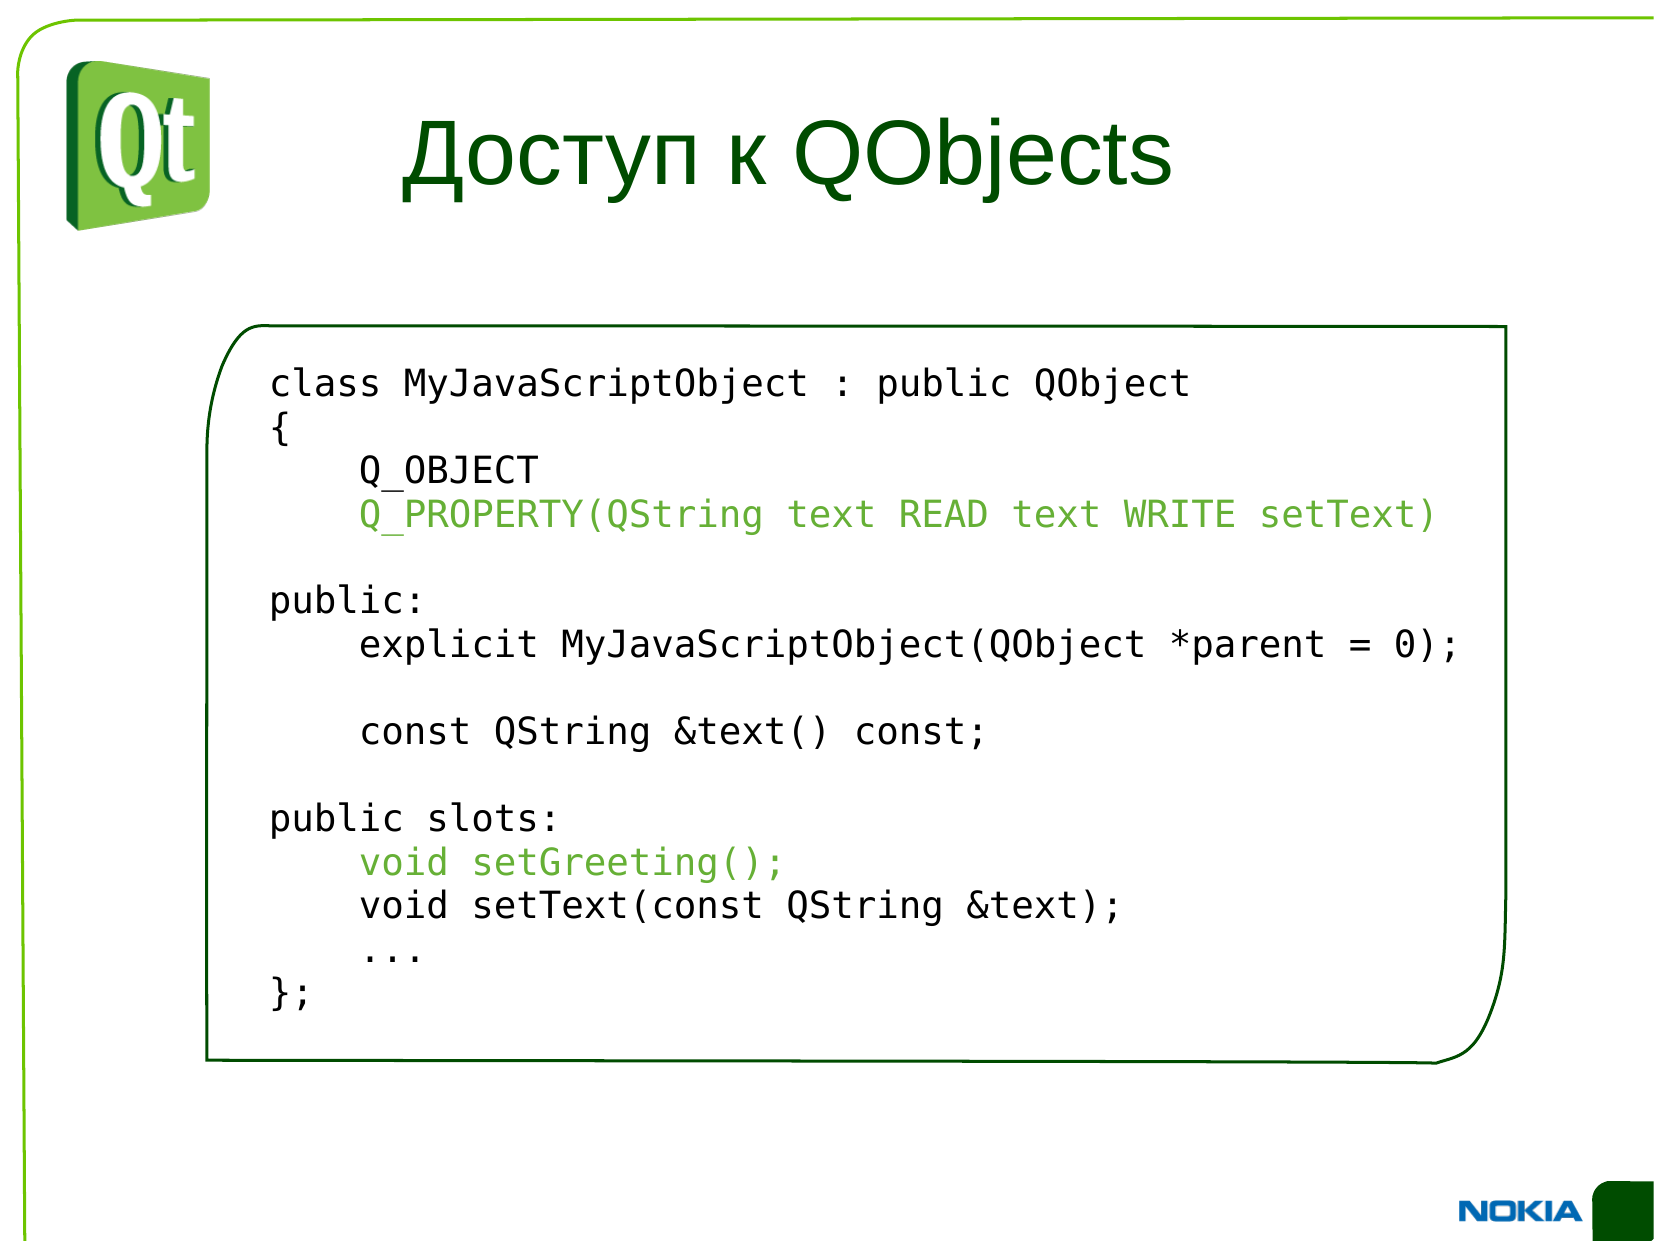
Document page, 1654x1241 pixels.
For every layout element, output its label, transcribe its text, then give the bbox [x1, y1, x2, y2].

picture [1459, 1200, 1583, 1222]
title Доступ к QObjects [251, 49, 1327, 257]
picture [66, 61, 210, 231]
text_box class MyJavaScriptObject : public QObject { Q_OBJECT Q_PROPERTY(QString text READ text WRITE setText) public: explicit MyJavaScriptObject(QObject *parent = 0); const QString &text() const; public slots: void setGreeting(); void setText(const QString &text); ... }; [254, 354, 1477, 1023]
